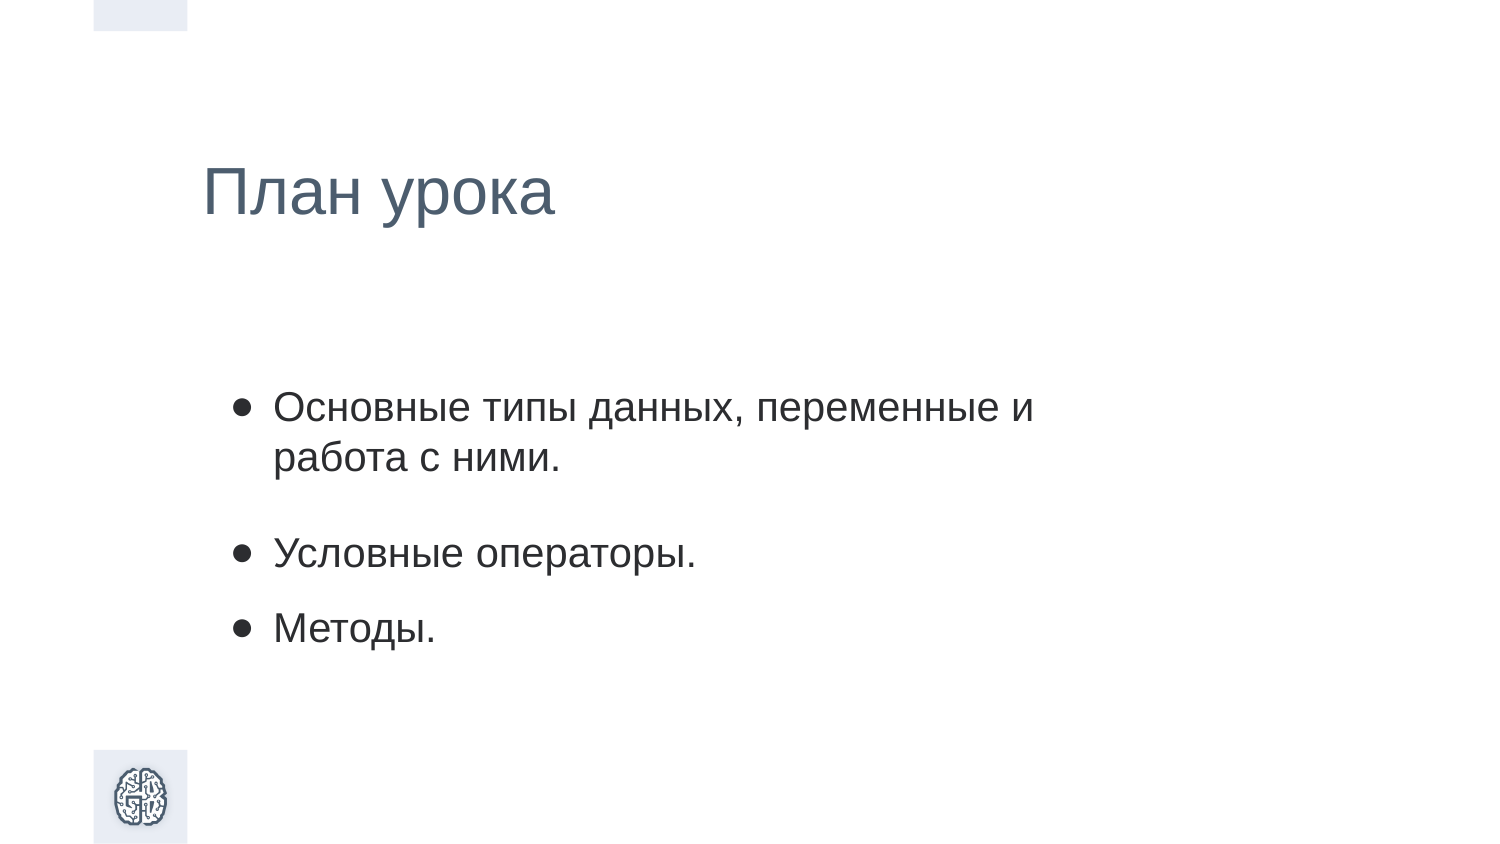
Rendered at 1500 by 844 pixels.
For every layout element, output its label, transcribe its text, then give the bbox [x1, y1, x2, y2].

text_box Основные типы данных, переменные и работа с ними. Условные операторы. Методы. [187, 370, 1083, 661]
text_box План урока [187, 93, 1312, 282]
picture [106, 760, 175, 834]
